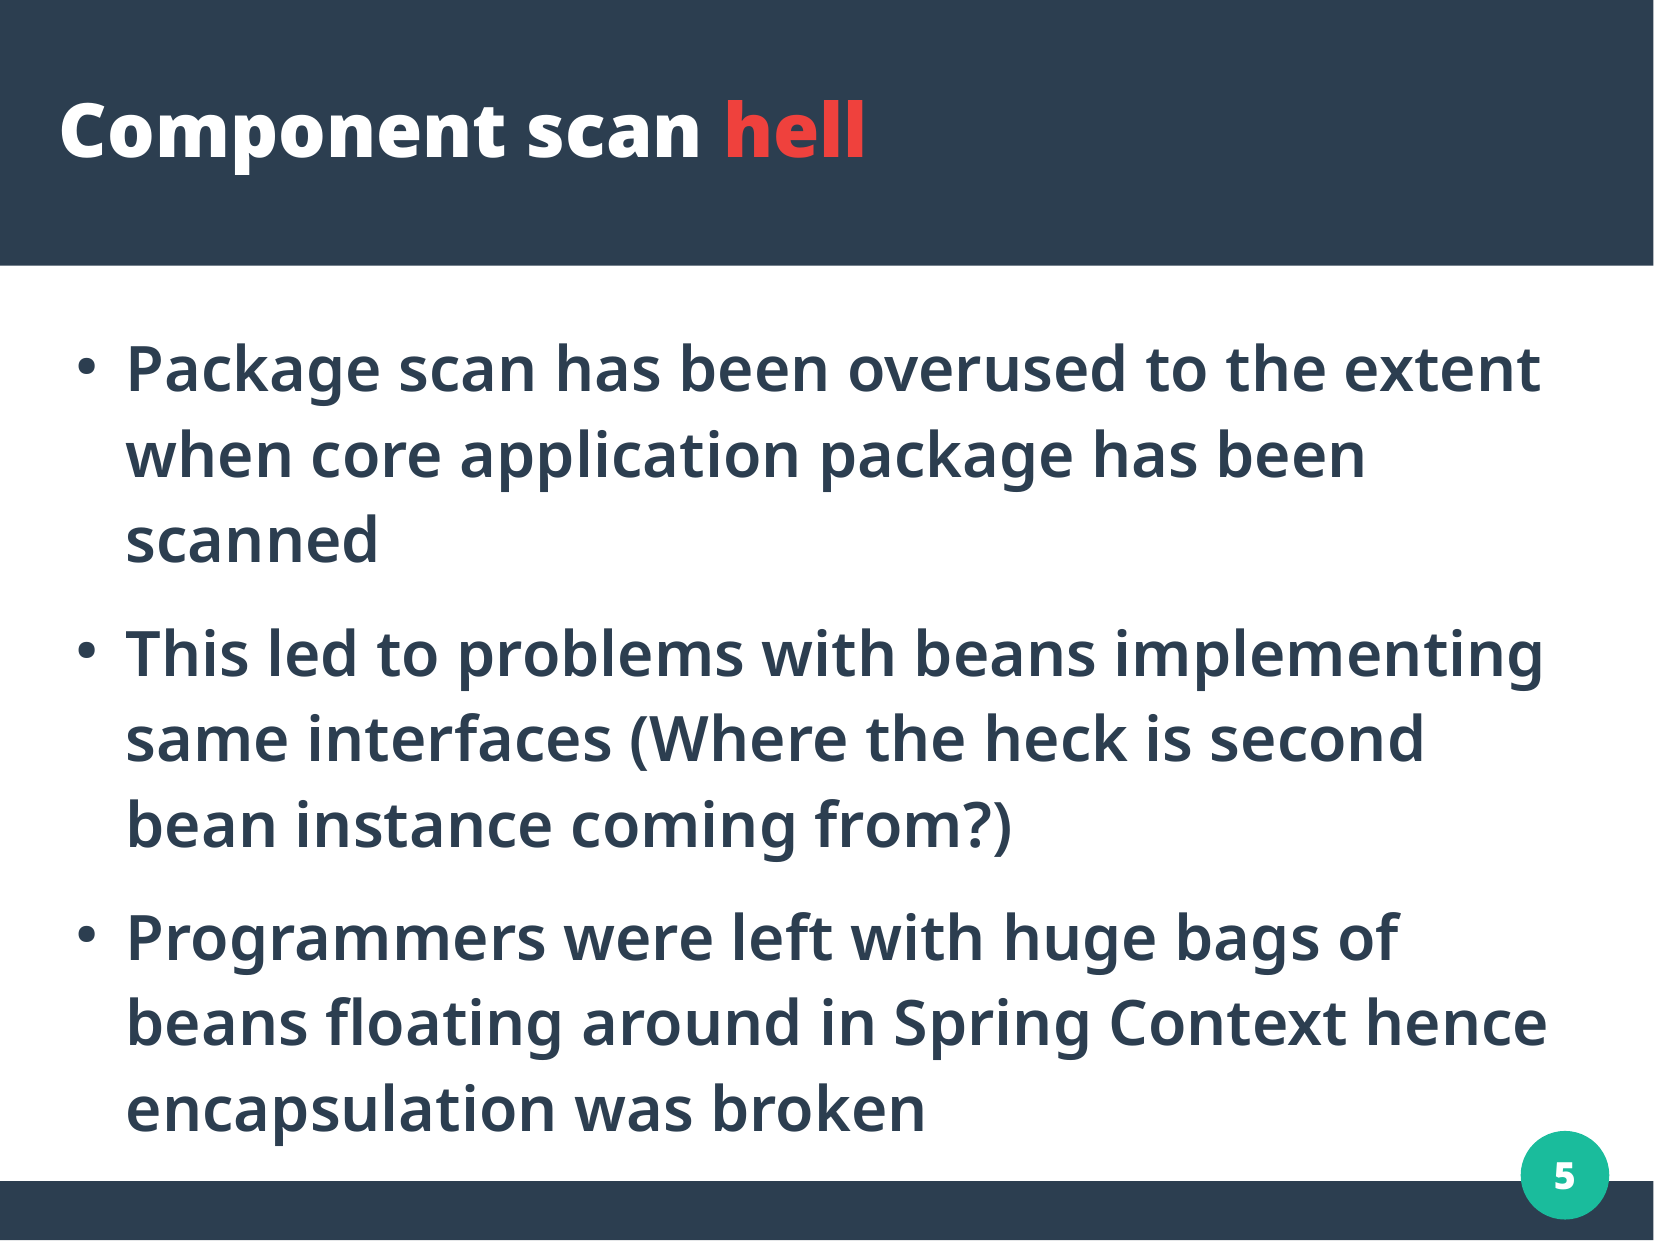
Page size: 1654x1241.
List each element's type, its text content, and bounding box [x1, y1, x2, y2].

title Component scan hell [59, 49, 1595, 207]
list Package scan has been overused to the extent when core application package has been scanned This led to problems with beans implementing same interfaces (Where the heck is second bean instance coming from?) Programmers were left with huge bags of beans floating around in Spring Context hence encapsulation was broken [59, 324, 1595, 1152]
